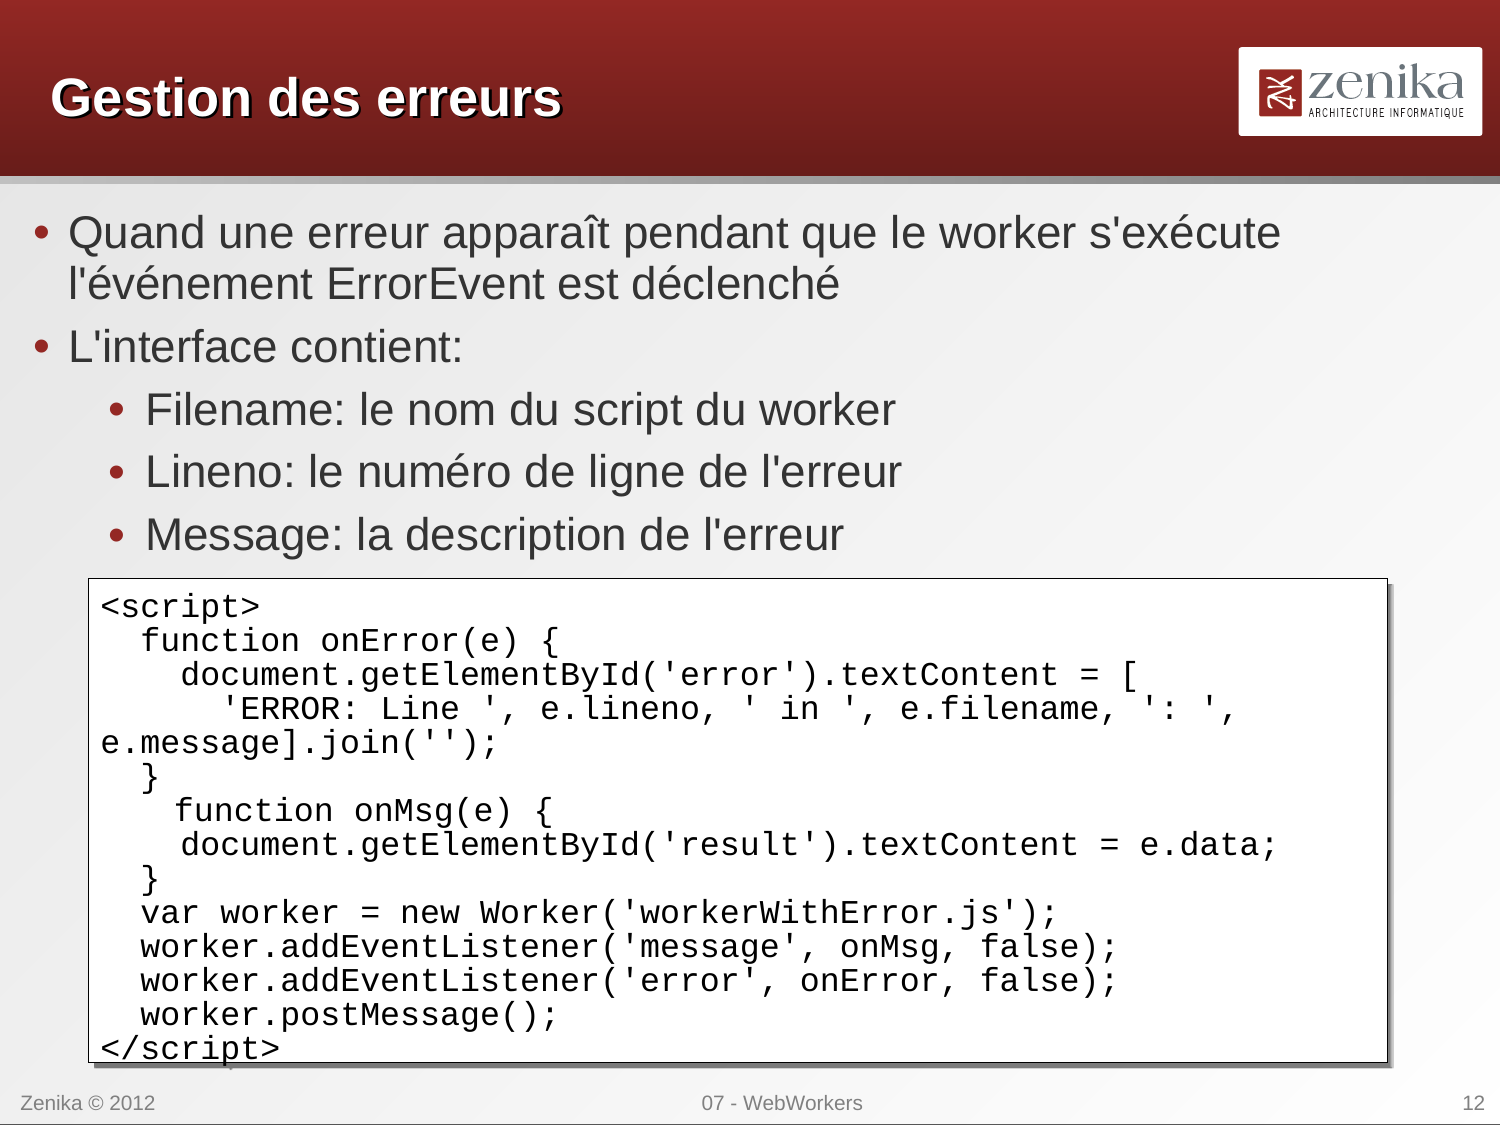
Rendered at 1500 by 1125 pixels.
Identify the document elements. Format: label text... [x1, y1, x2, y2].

title Gestion des erreurs [50, 22, 1206, 172]
text_box <script> function onError(e) { document.getElementById('error').textContent = [ 'ERROR: Line ', e.lineno, ' in ', e.filename, ': ', e.message].join(''); } function onMsg(e) { document.getElementById('result').textContent = e.data; } var worker = new Worker('workerWithError.js'); worker.addEventListener('message', onMsg, false); worker.addEventListener('error', onError, false); worker.postMessage(); </script> [88, 578, 1388, 1063]
list Quand une erreur apparaît pendant que le worker s'exécute l'événement ErrorEvent est déclenché L'interface contient: Filename: le nom du script du worker Lineno: le numéro de ligne de l'erreur Message: la description de l'erreur [33, 206, 1418, 1021]
picture [1257, 58, 1464, 125]
